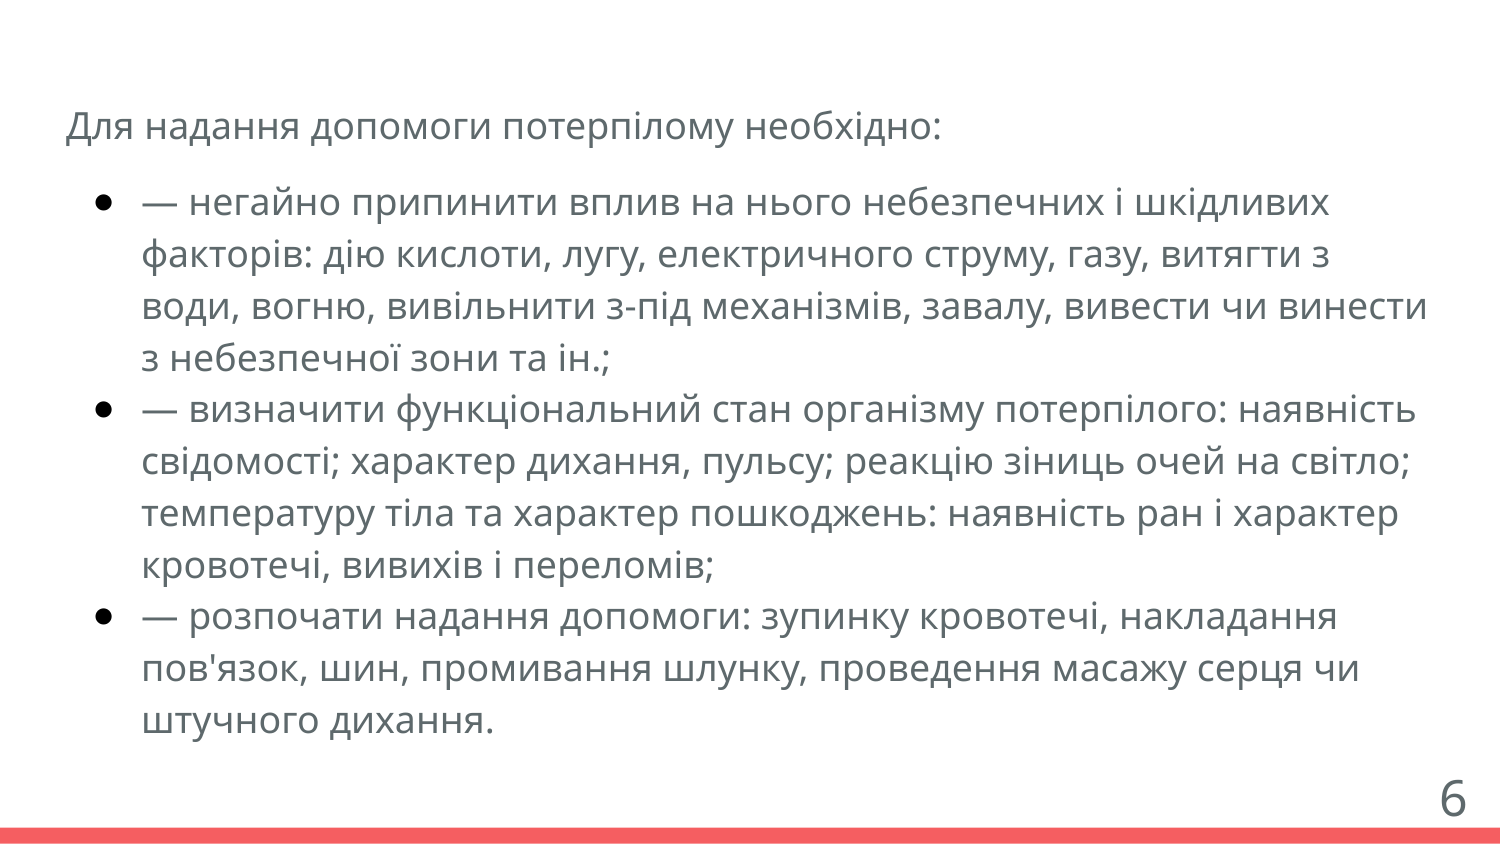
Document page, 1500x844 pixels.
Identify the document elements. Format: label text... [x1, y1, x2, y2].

slide_number <number> [1392, 767, 1483, 833]
list Для надання допомоги потерпілому необхідно: — негайно припинити вплив на нього небезпечних і шкідливих факторів: дію кислоти, лугу, електричного струму, газу, витягти з води, вогню, вивільнити з-під механізмів, завалу, вивести чи винести з небезпечної зони та ін.; — визначити функціональний стан організму потерпілого: наявність свідомості; характер дихання, пульсу; реакцію зіниць очей на світло; температуру тіла та характер пошкоджень: наявність ран і характер кровотечі, вивихів і переломів; — розпочати надання допомоги: зупинку кровотечі, накладання пов'язок, шин, промивання шлунку, проведення масажу серця чи штучного дихання. [51, 79, 1449, 750]
